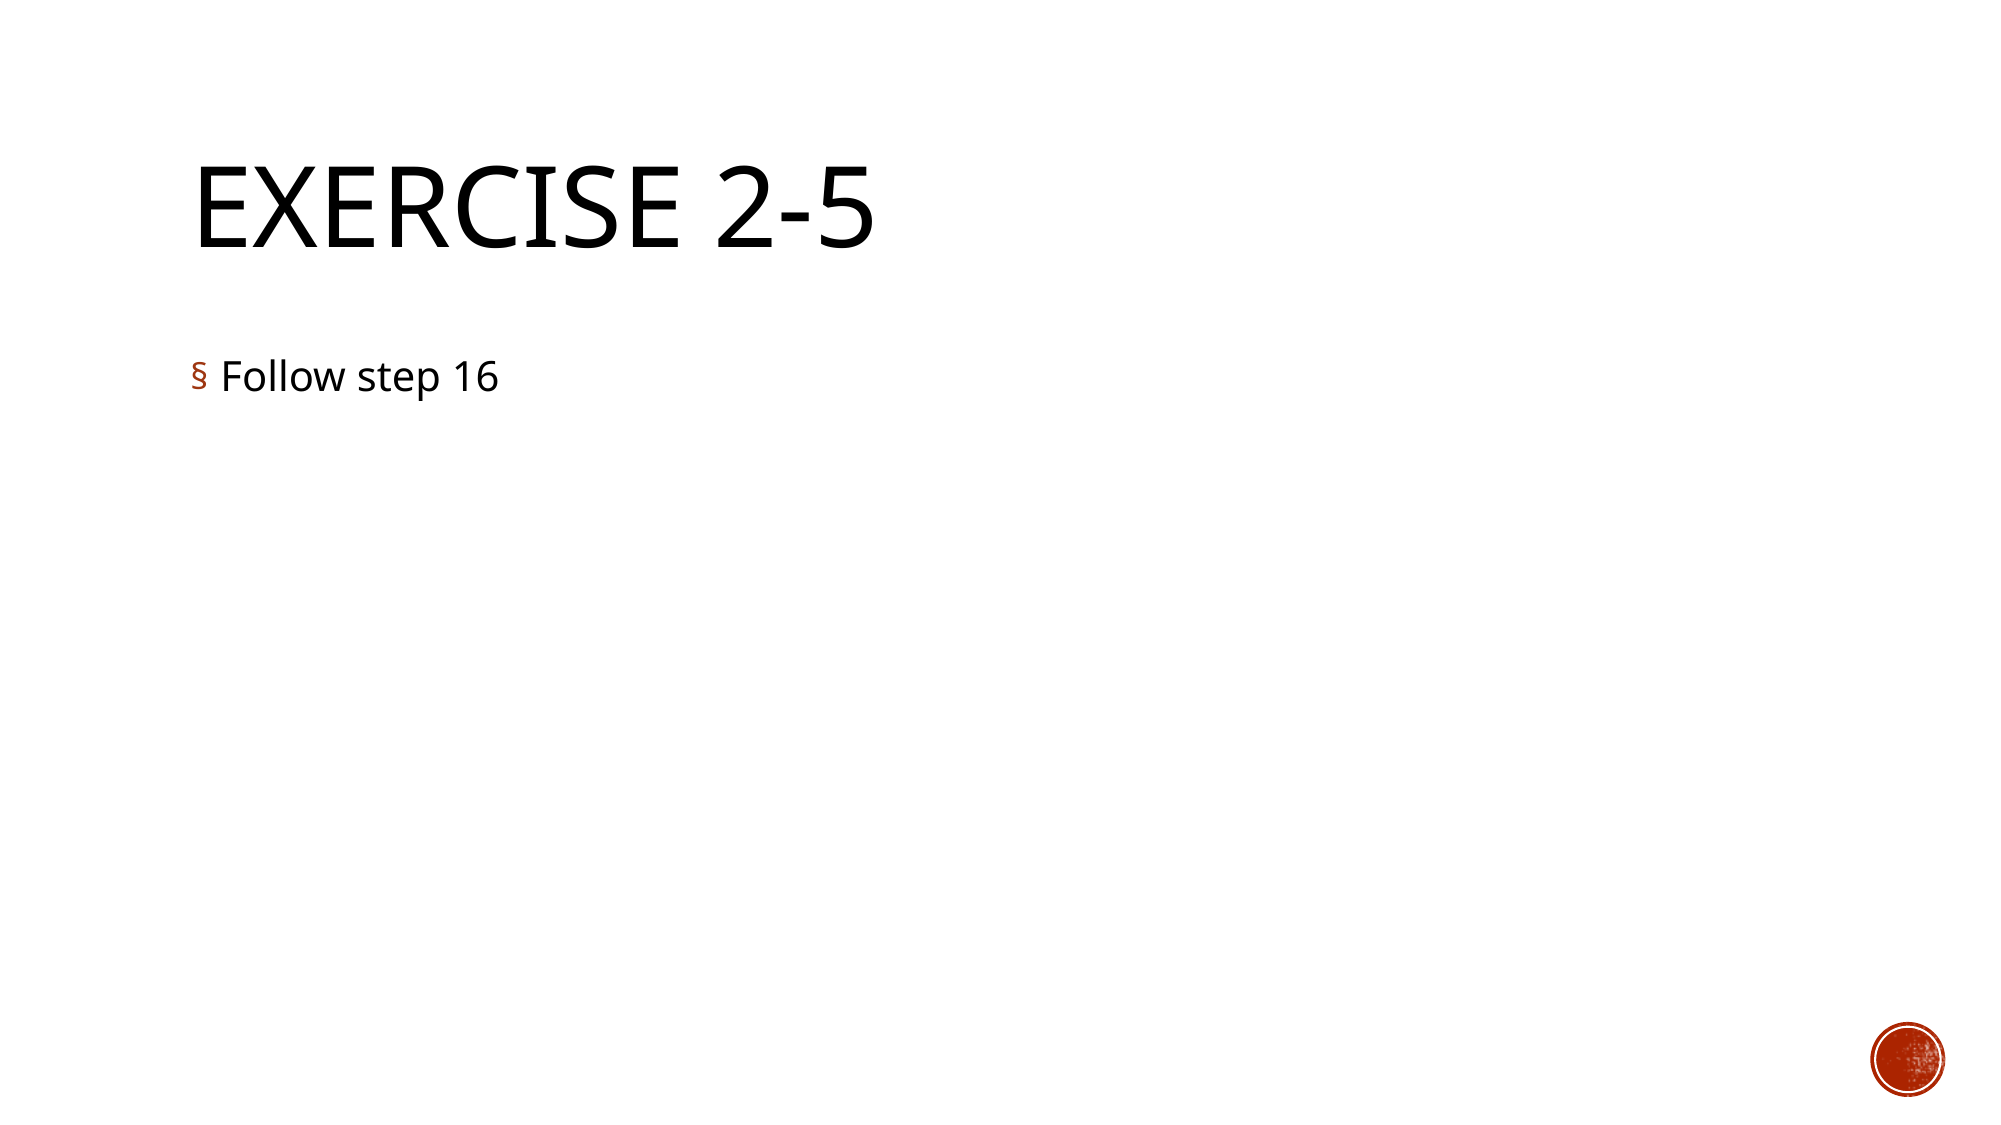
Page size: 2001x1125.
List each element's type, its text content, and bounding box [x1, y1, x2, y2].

list Follow step 16 [175, 348, 1826, 1013]
title Exercise 2-5 [175, 79, 1826, 344]
